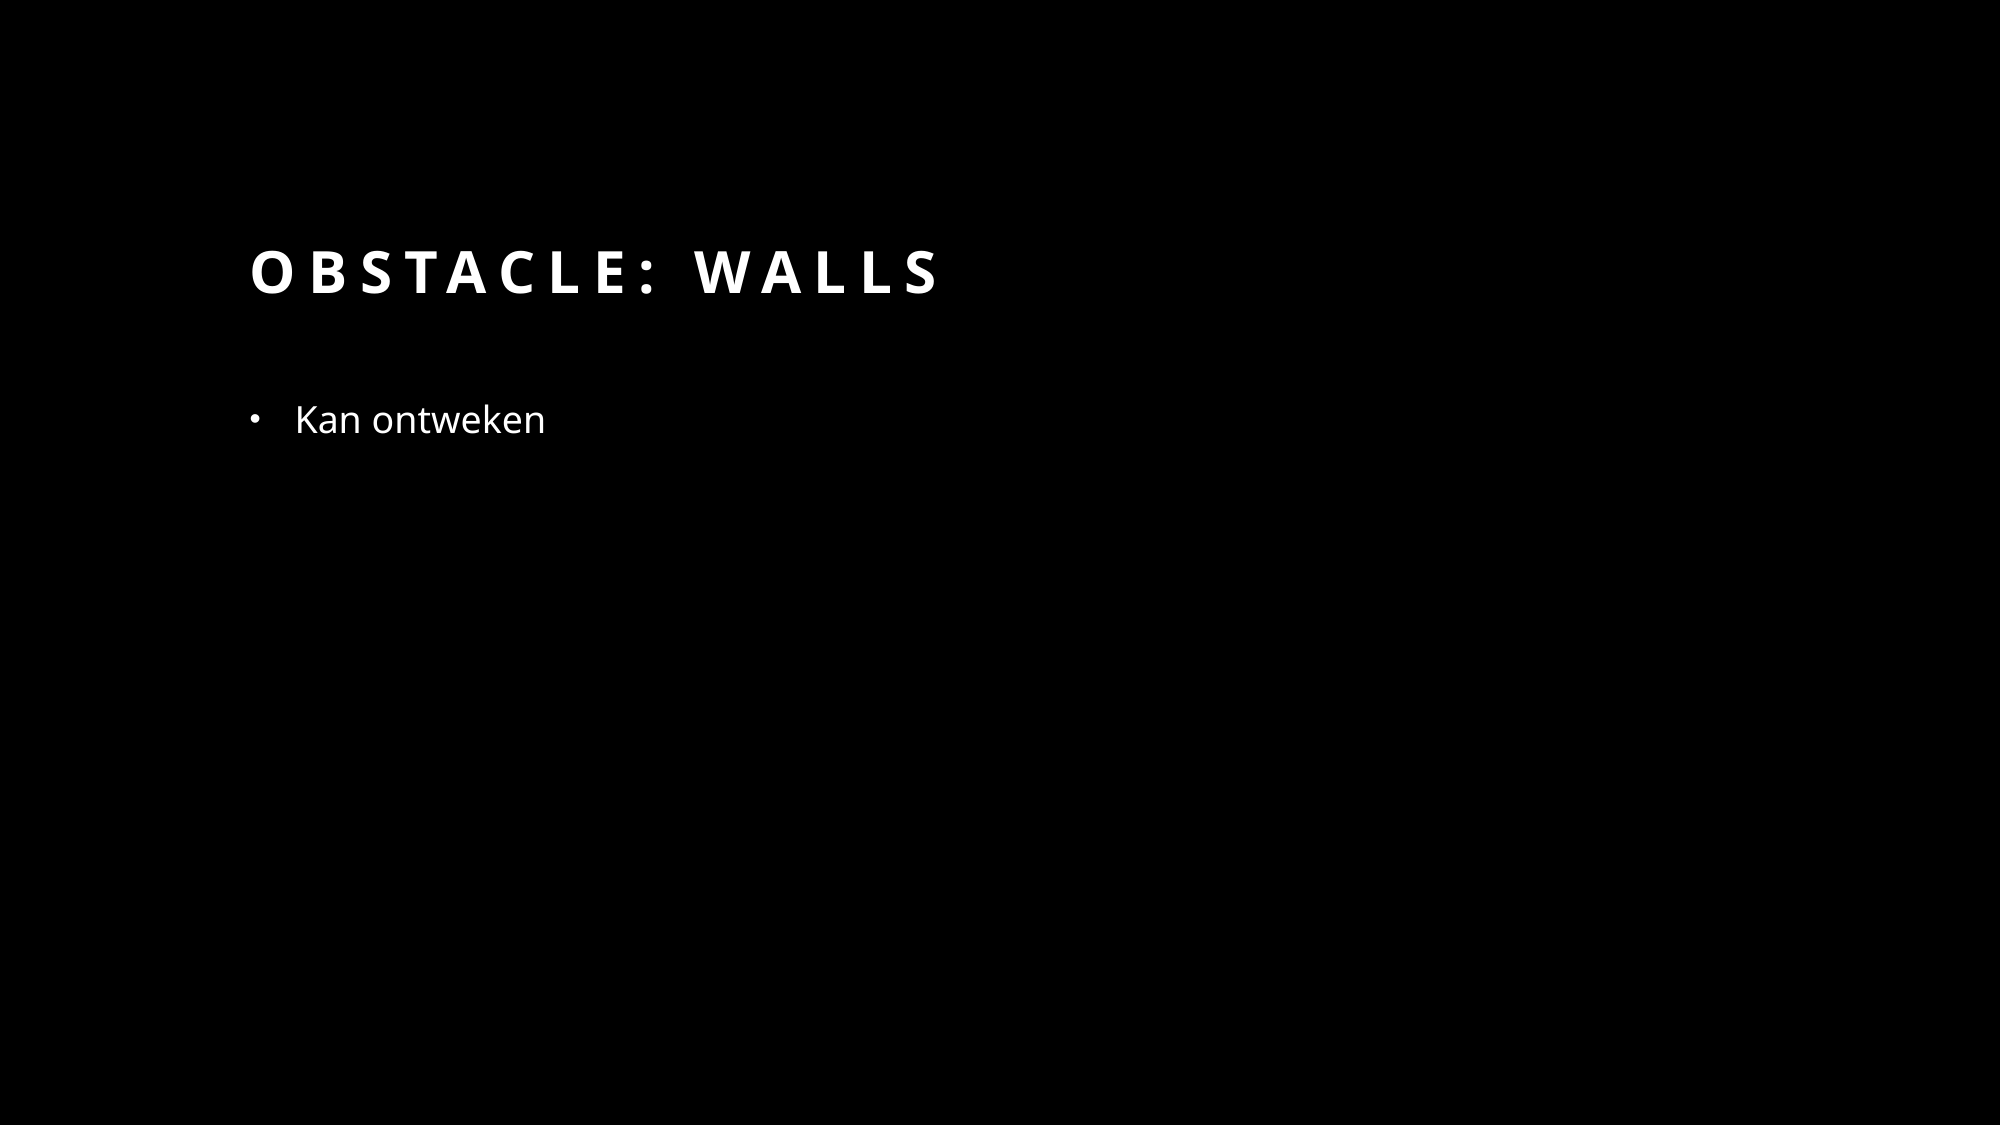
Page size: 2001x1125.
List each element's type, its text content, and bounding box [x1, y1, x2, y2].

list Kan ontweken [234, 375, 1750, 1000]
title Obstacle: Walls [234, 171, 1750, 313]
